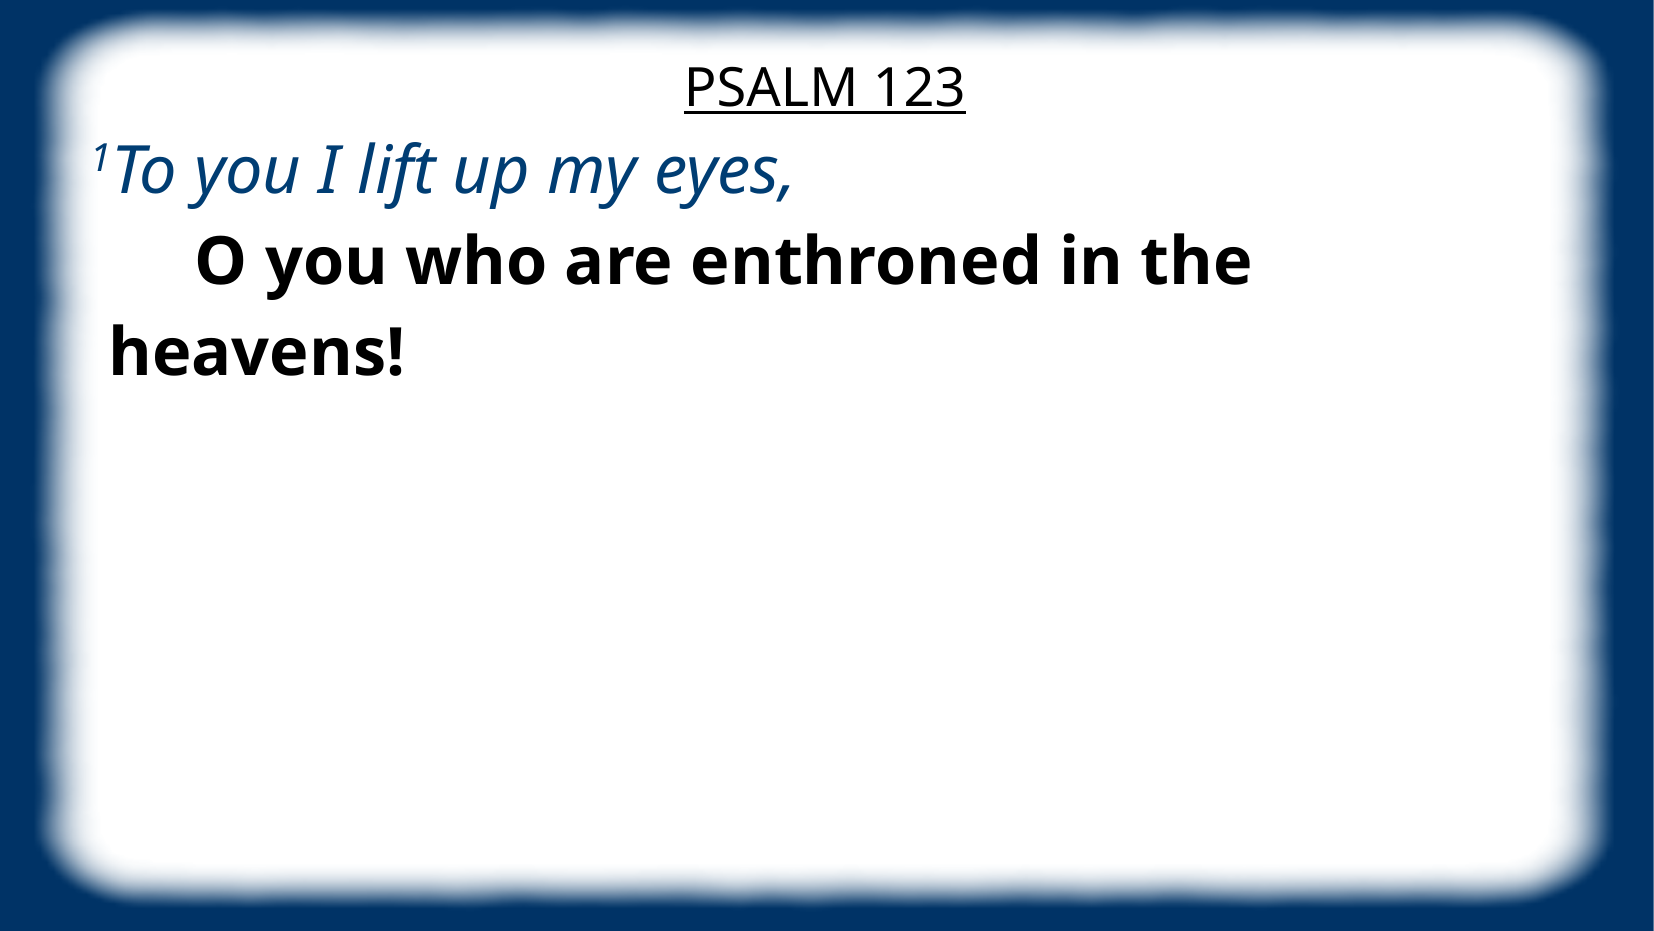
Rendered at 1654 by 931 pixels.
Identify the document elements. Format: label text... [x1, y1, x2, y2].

picture [0, 0, 1654, 931]
text_box PSALM 123 1To you I lift up my eyes, O you who are enthroned in the heavens! [75, 40, 1576, 306]
